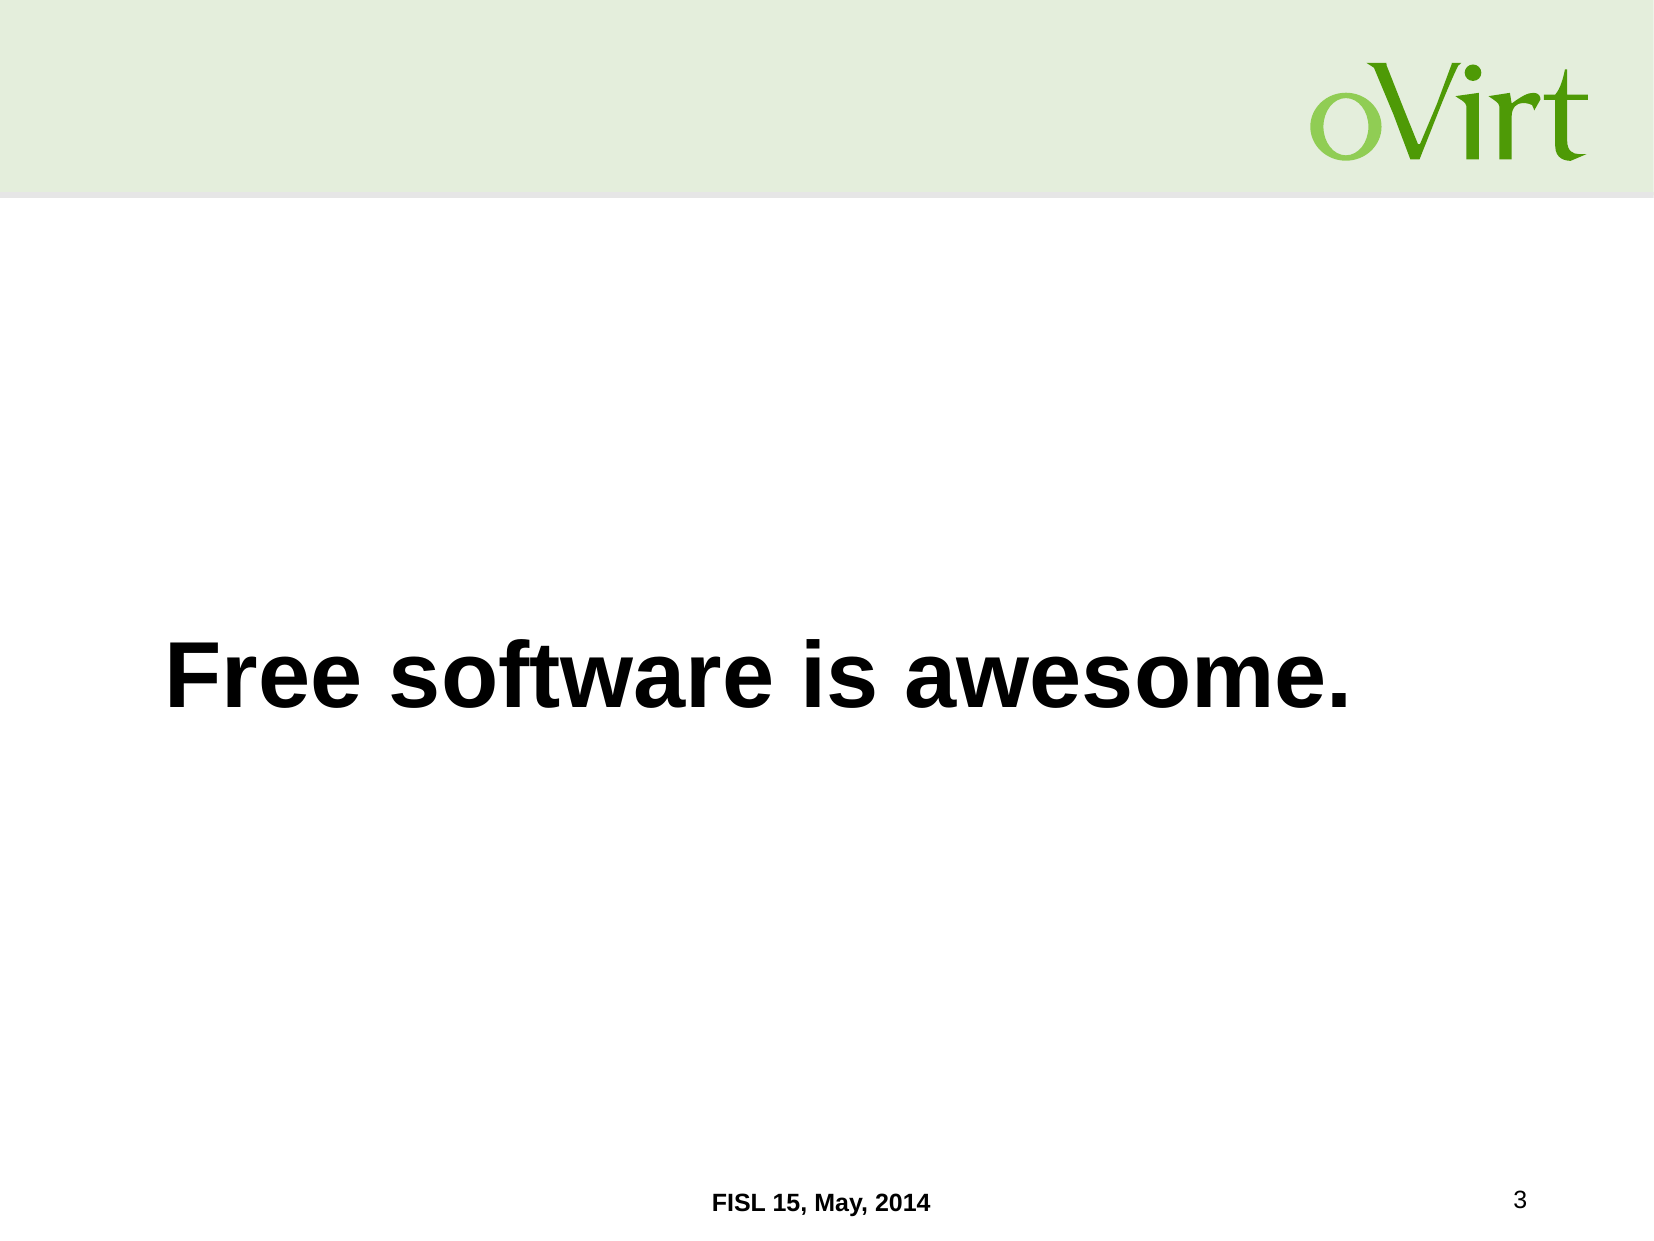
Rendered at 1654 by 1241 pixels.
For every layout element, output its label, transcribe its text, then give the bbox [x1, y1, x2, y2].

text_box Free software is awesome. [150, 615, 1523, 751]
